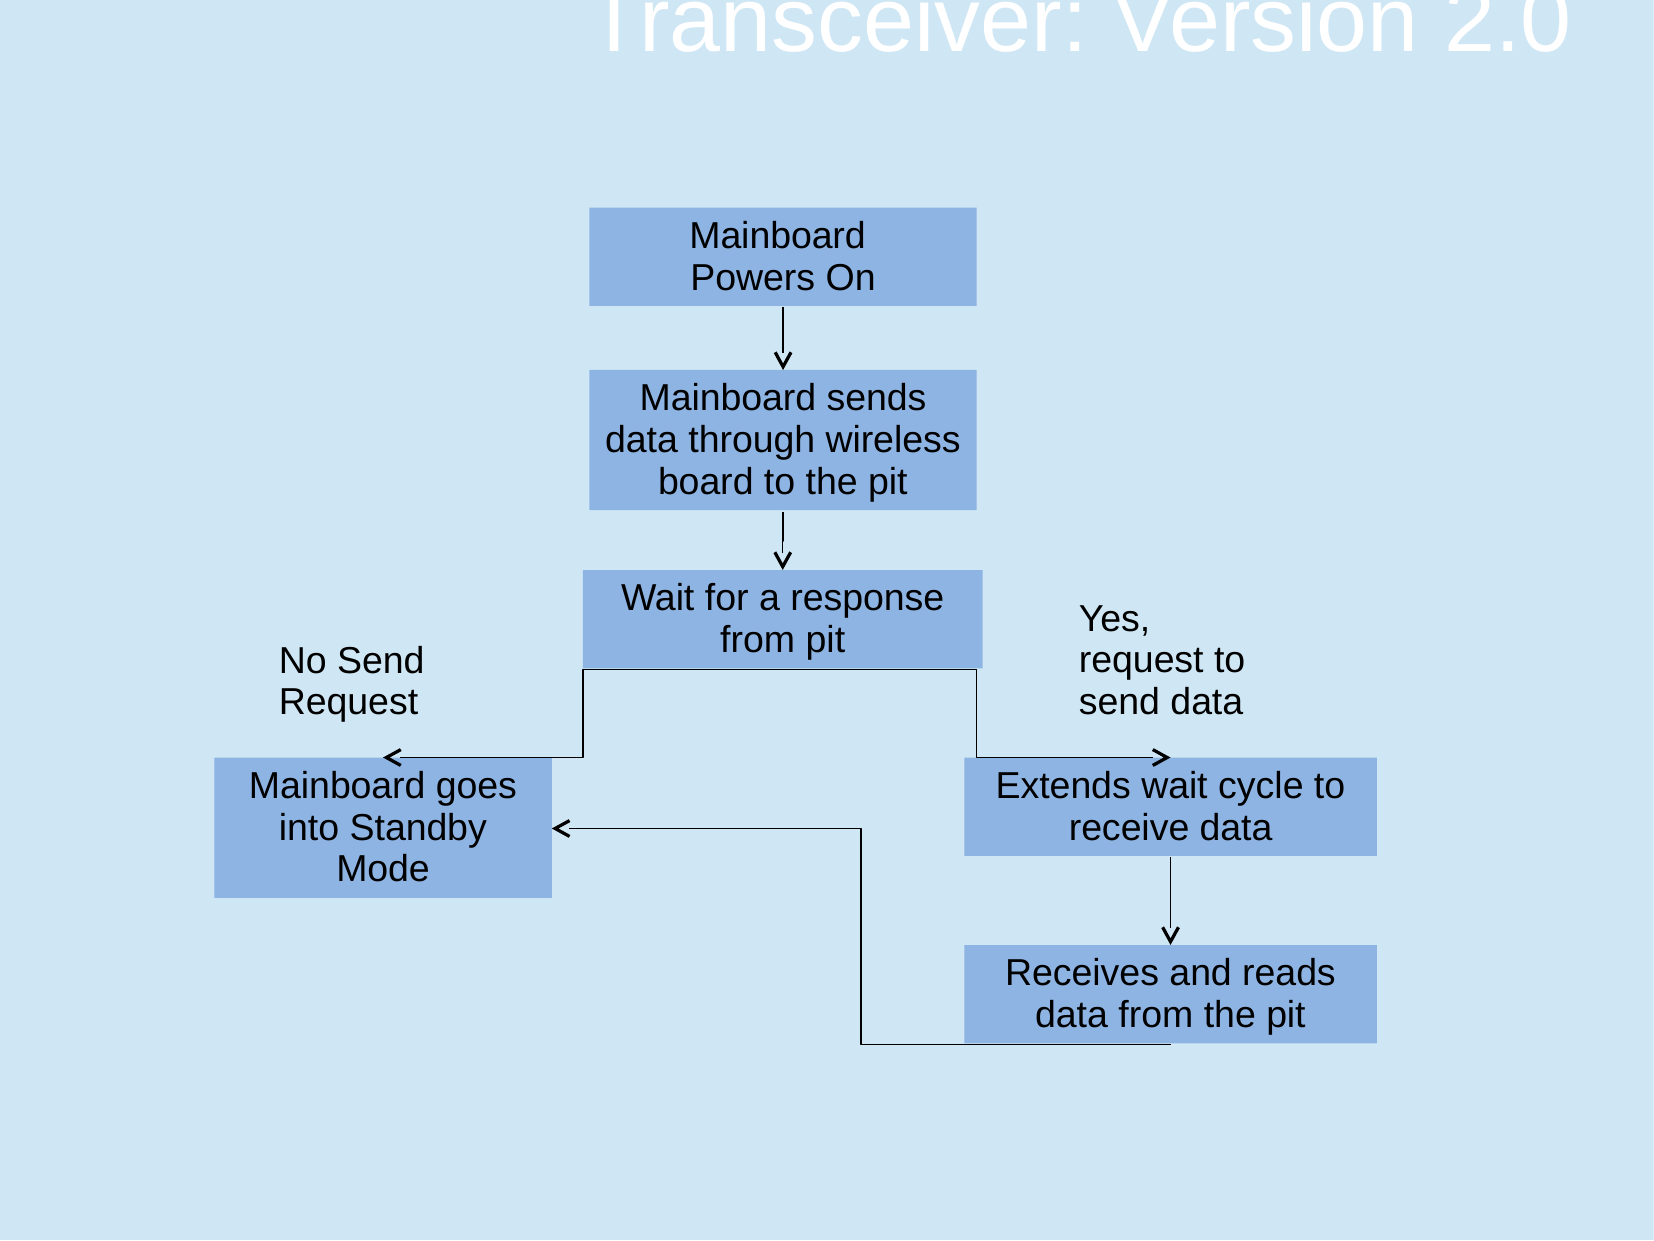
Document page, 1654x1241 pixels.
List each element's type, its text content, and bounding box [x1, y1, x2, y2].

text_box Mainboard Powers On [589, 207, 977, 306]
text_box Extends wait cycle to receive data [964, 757, 1377, 856]
text_box Mainboard sends data through wireless board to the pit [589, 369, 977, 511]
title Transceiver: Version 2.0 [151, 0, 1633, 183]
text_box Receives and reads data from the pit [964, 945, 1377, 1044]
text_box Yes, request to send data [1064, 590, 1277, 731]
text_box Mainboard goes into Standby Mode [214, 757, 552, 898]
text_box No Send Request [264, 632, 477, 731]
text_box Wait for a response from pit [582, 570, 983, 669]
